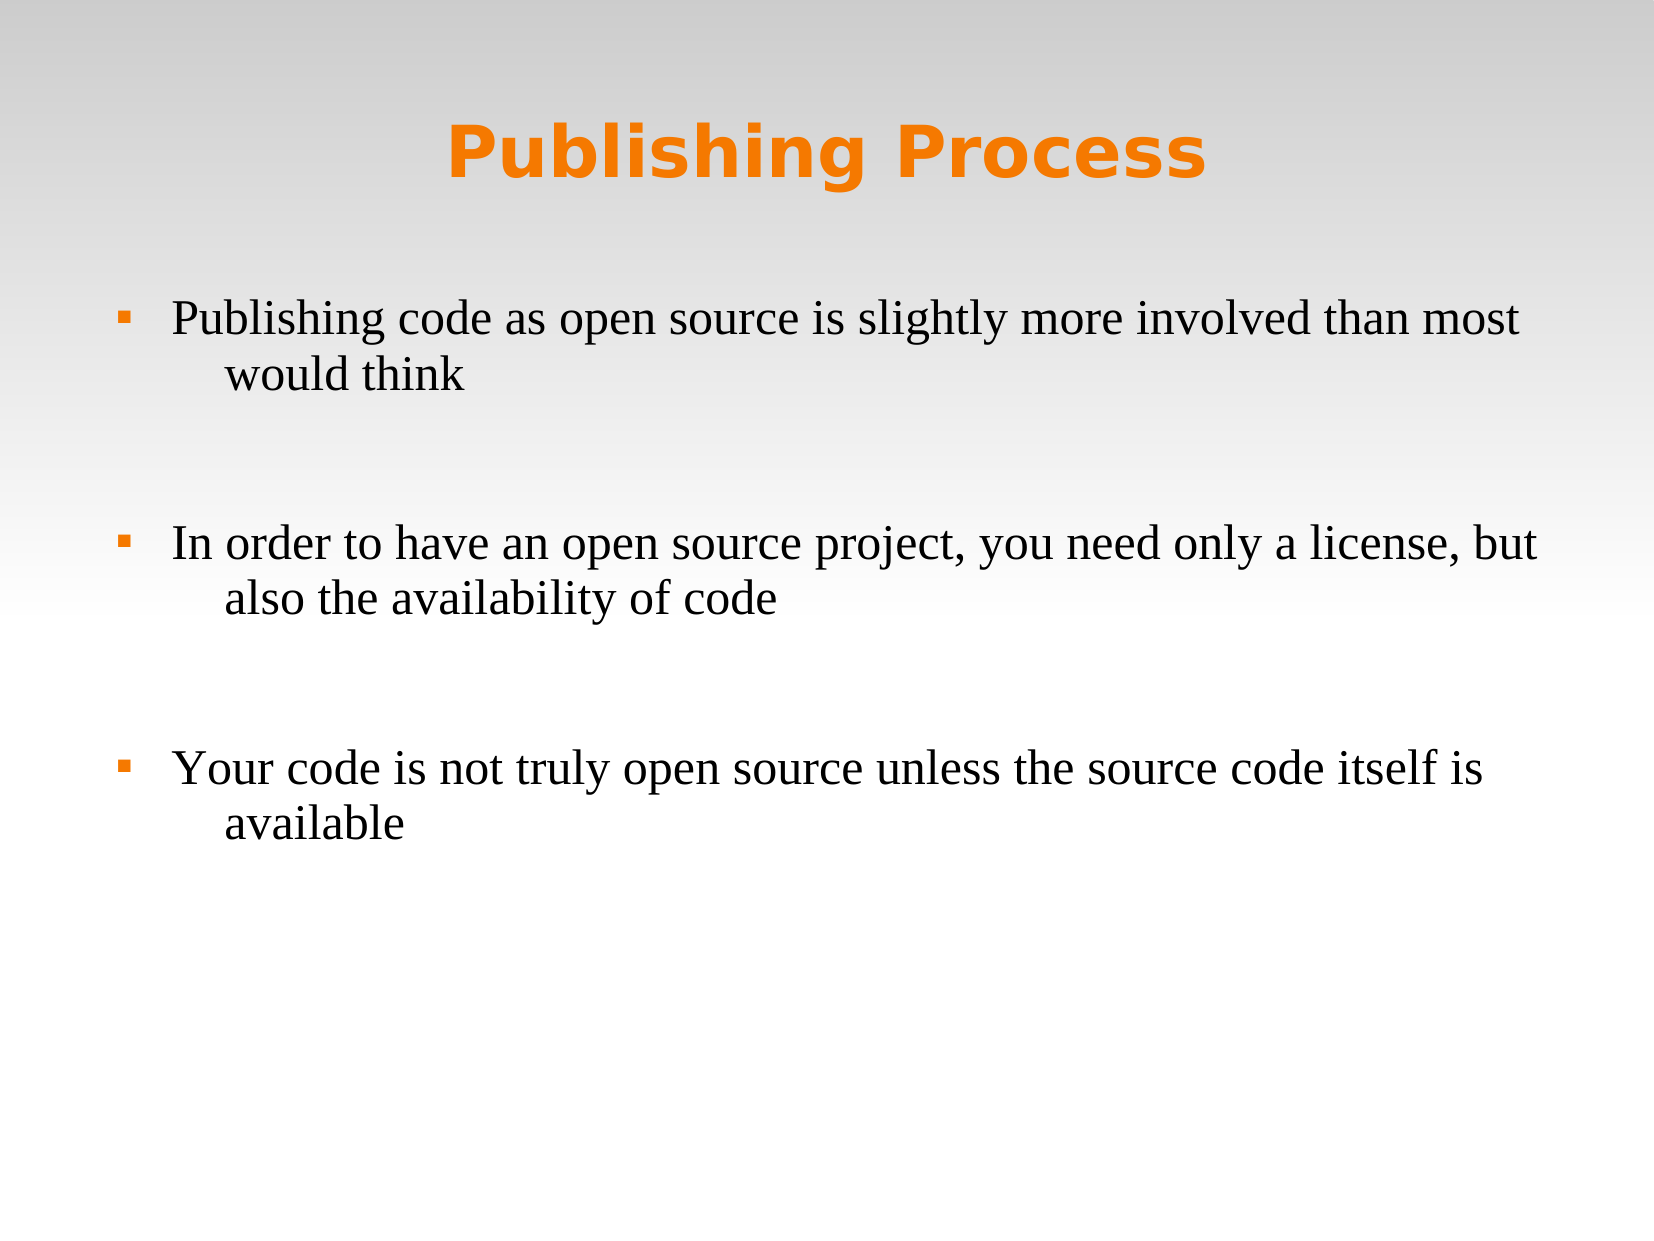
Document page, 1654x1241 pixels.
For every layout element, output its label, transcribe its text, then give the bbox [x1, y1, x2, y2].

list Publishing code as open source is slightly more involved than most would think In order to have an open source project, you need only a license, but also the availability of code Your code is not truly open source unless the source code itself is available [82, 290, 1571, 1109]
title Publishing Process [82, 49, 1571, 257]
